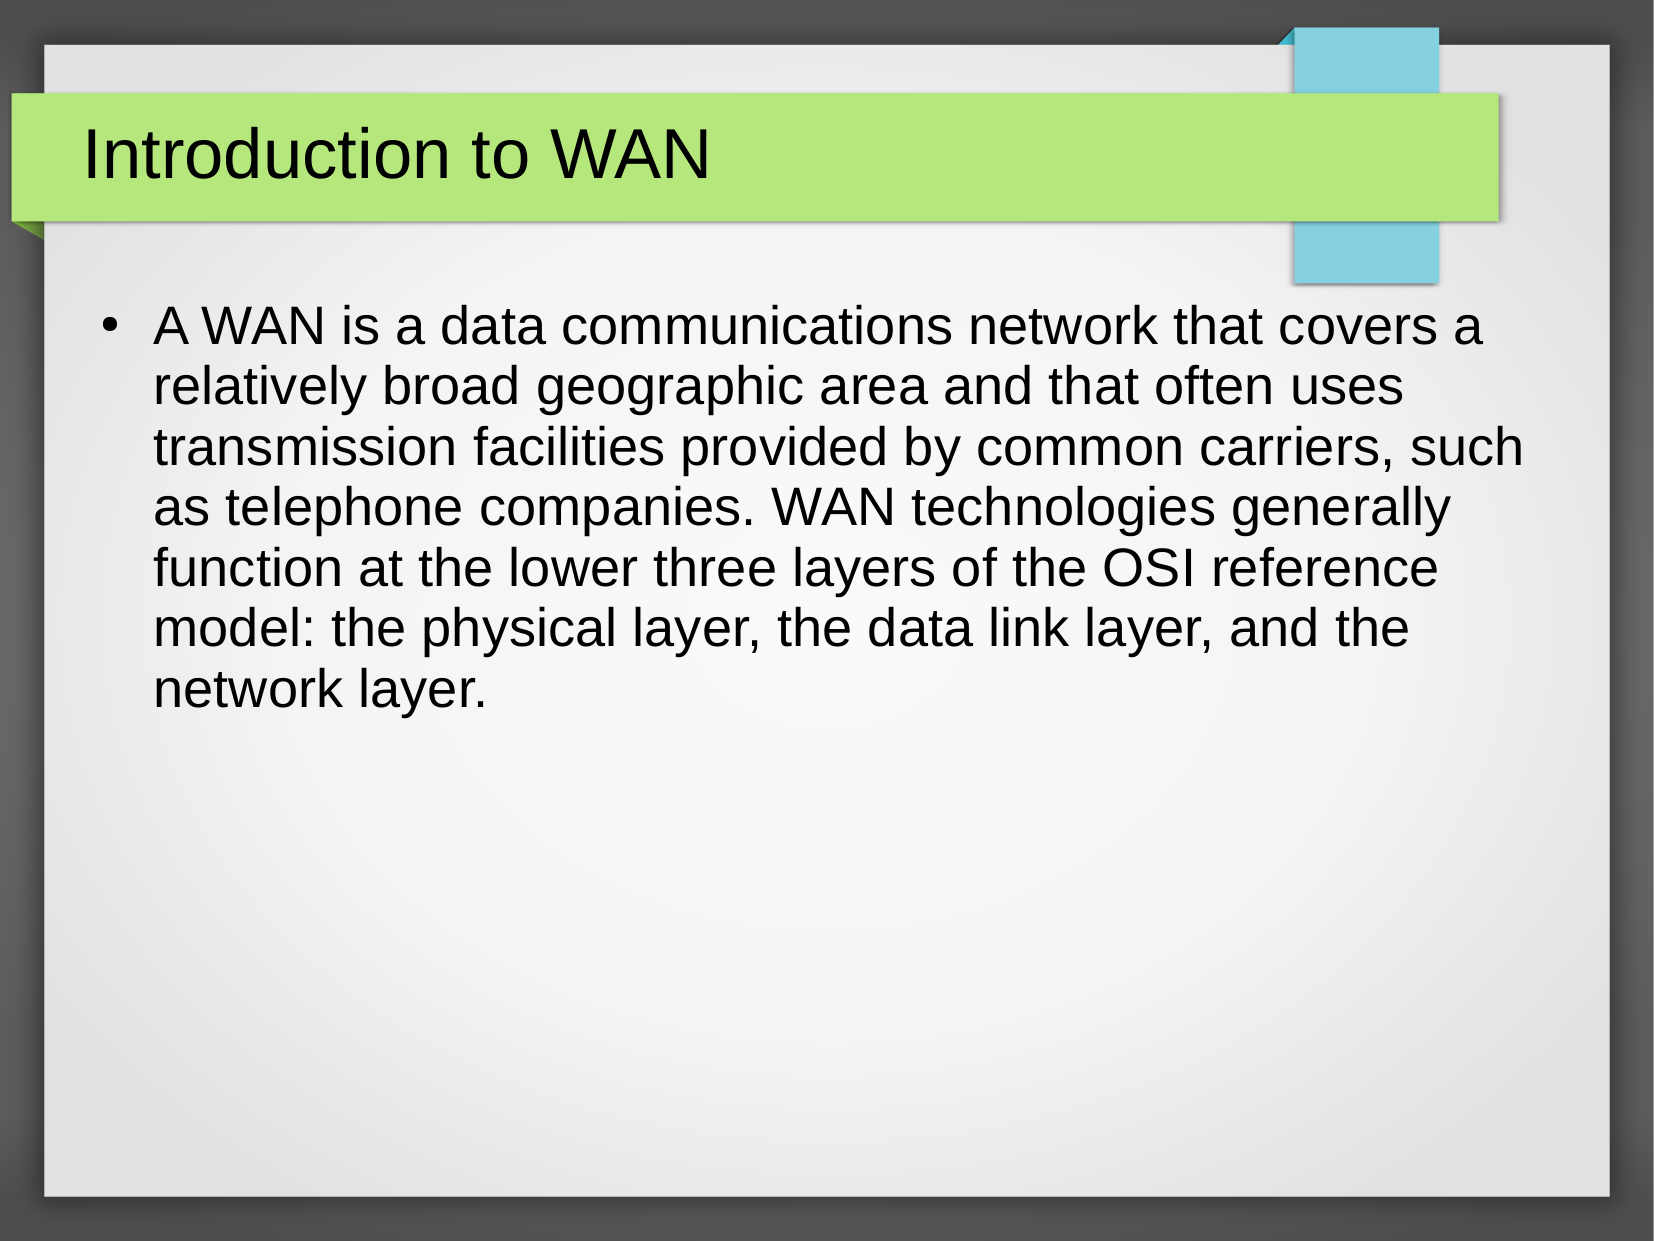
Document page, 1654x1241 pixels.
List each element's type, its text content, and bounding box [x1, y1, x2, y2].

title Introduction to WAN [82, 94, 1264, 213]
list A WAN is a data communications network that covers a relatively broad geographic area and that often uses transmission facilities provided by common carriers, such as telephone companies. WAN technologies generally function at the lower three layers of the OSI reference model: the physical layer, the data link layer, and the network layer. [82, 295, 1571, 1015]
picture [0, 0, 1654, 1241]
